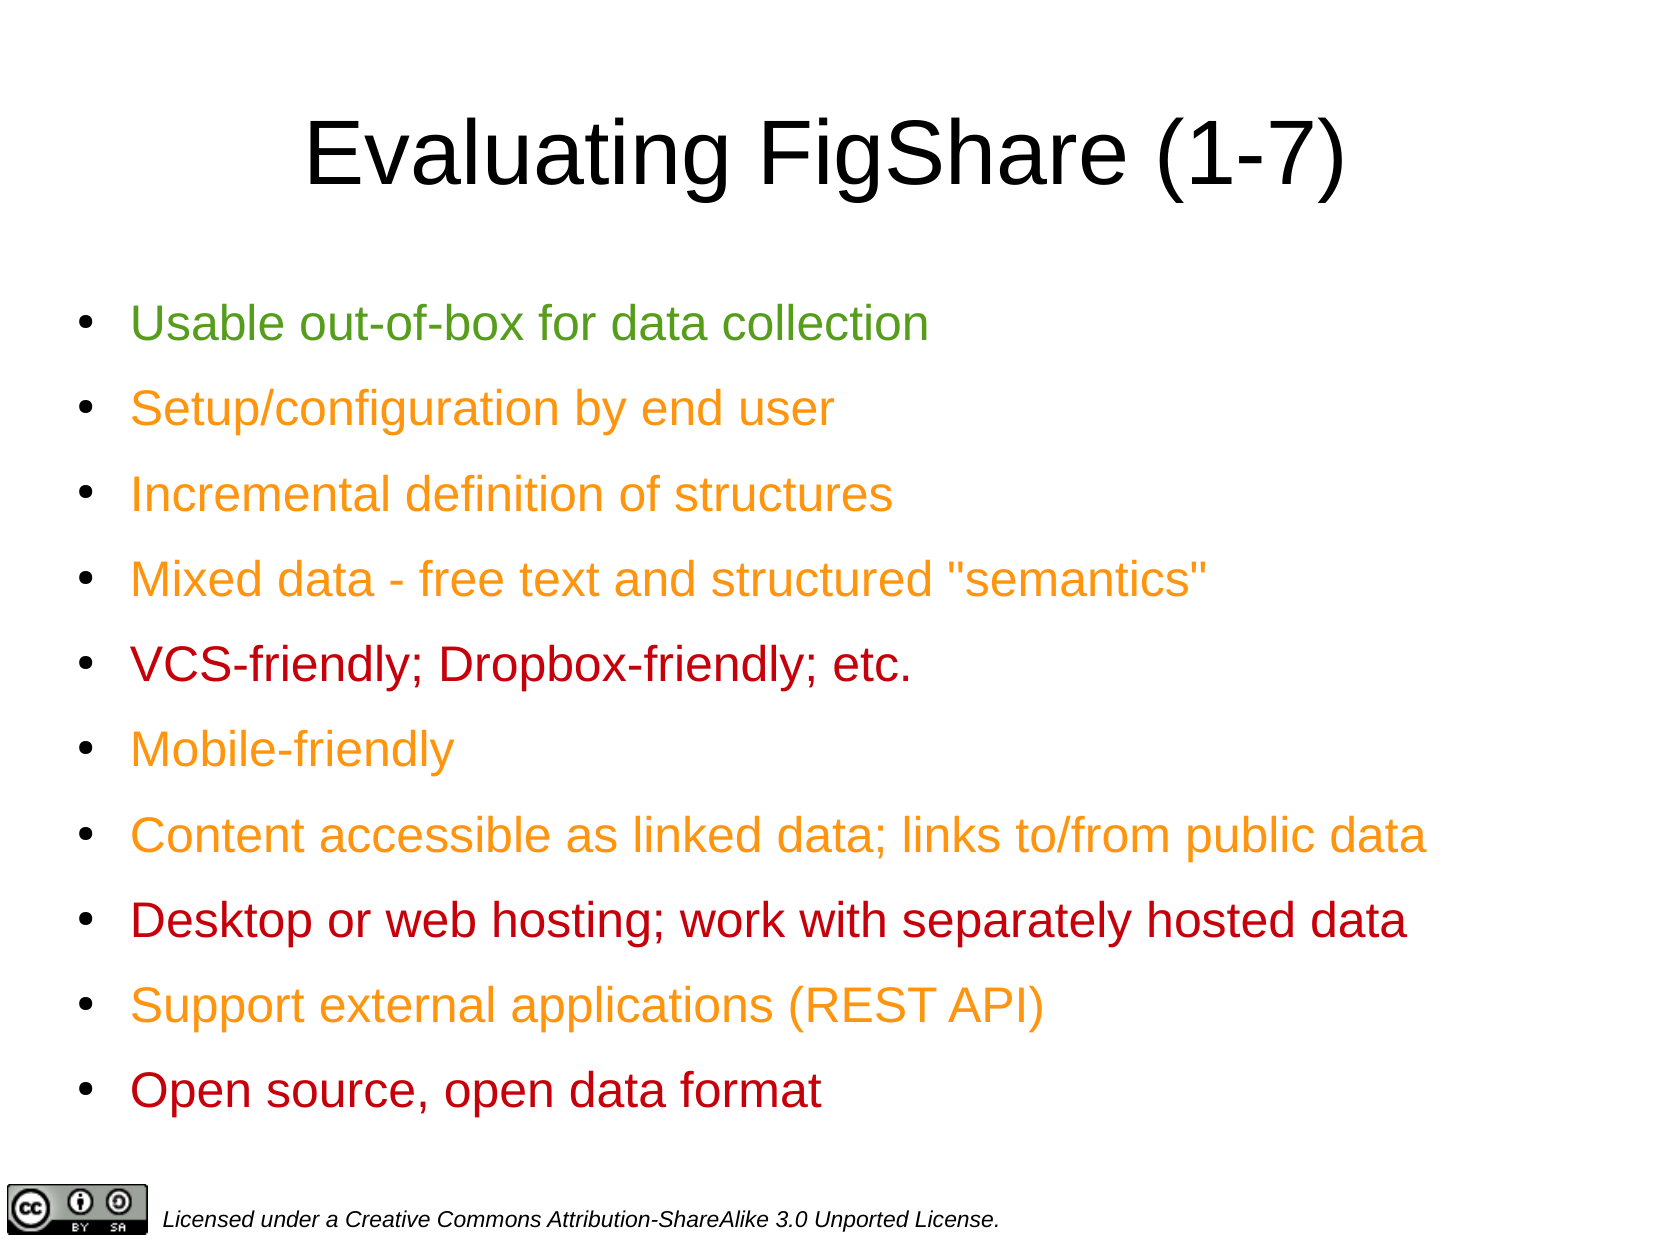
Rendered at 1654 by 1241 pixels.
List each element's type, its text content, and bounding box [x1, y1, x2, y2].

title Evaluating FigShare (1-7) [82, 49, 1571, 257]
list Usable out-of-box for data collection Setup/configuration by end user Incremental definition of structures Mixed data - free text and structured "semantics" VCS-friendly; Dropbox-friendly; etc. Mobile-friendly Content accessible as linked data; links to/from public data Desktop or web hosting; work with separately hosted data Support external applications (REST API) Open source, open data format [59, 295, 1595, 1140]
picture [7, 1184, 148, 1235]
